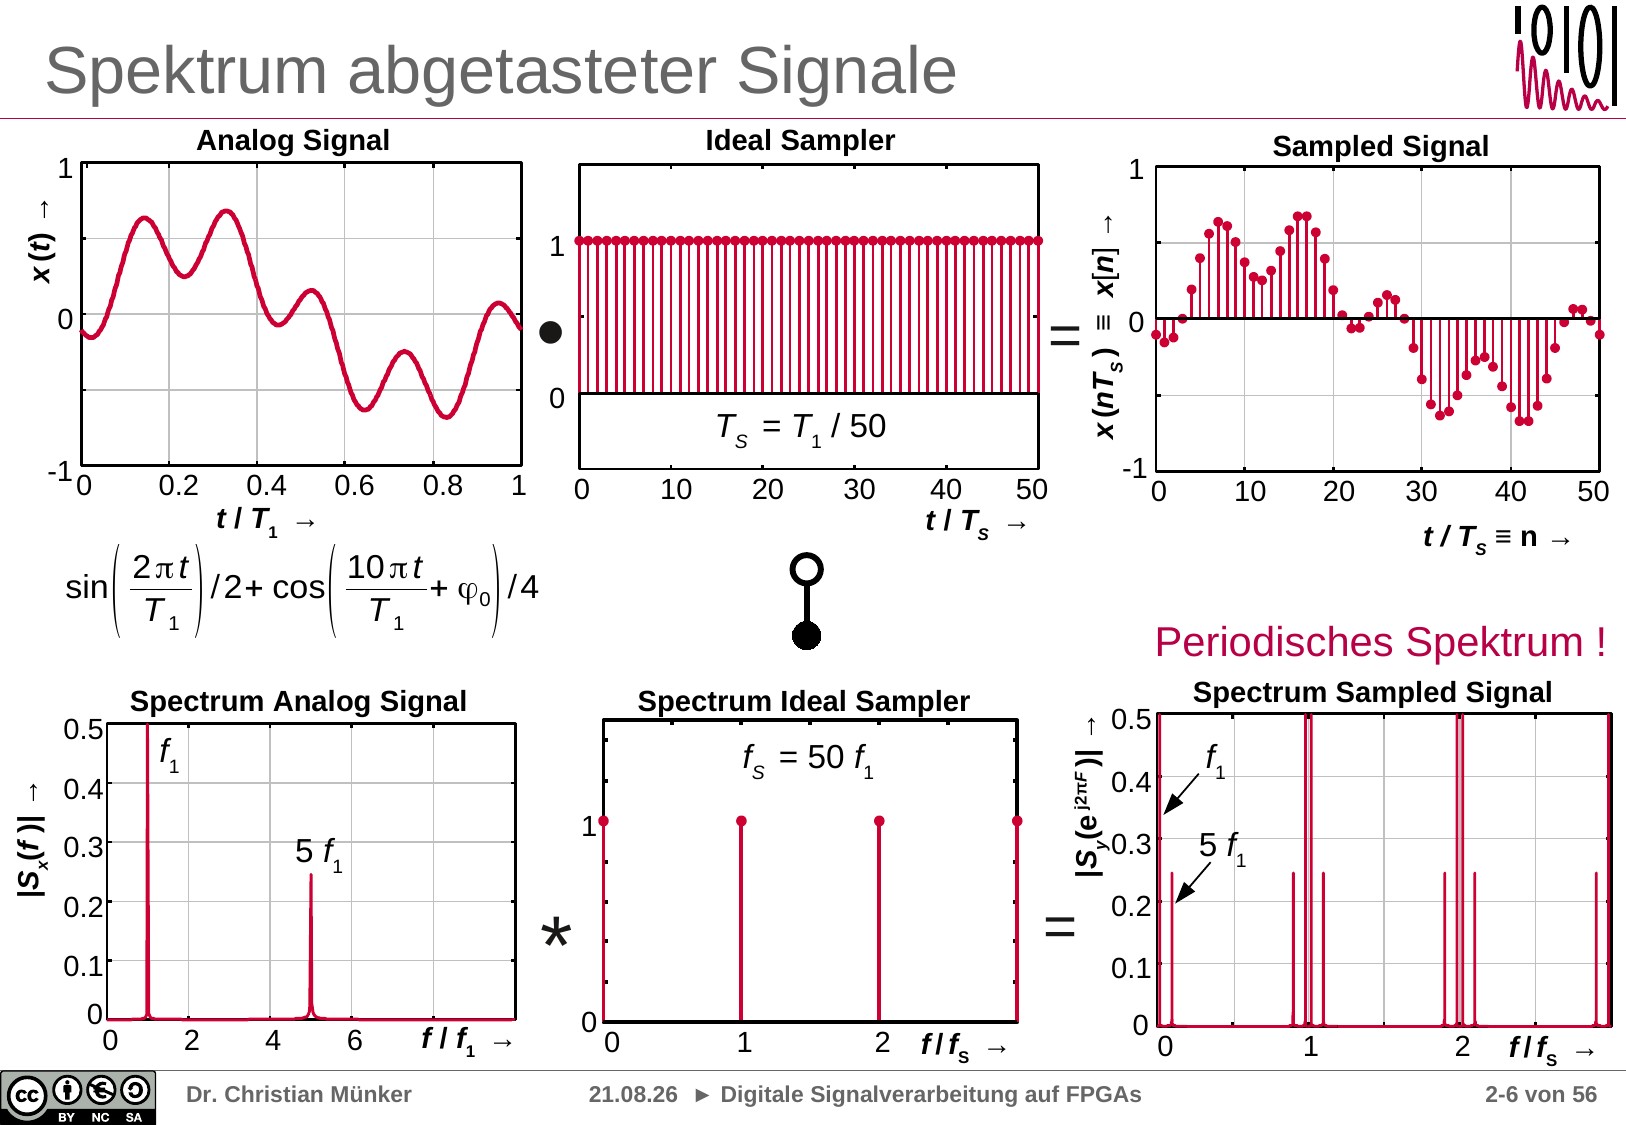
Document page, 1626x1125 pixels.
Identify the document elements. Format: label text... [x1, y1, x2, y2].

text_box f / fS → [920, 1027, 1028, 1069]
text_box [1170, 334, 1177, 342]
text_box t / T1 → [216, 502, 367, 532]
text_box 50 [1015, 472, 1051, 494]
text_box [685, 237, 693, 245]
text_box [1462, 371, 1470, 379]
text_box x (nTS ) ≡ x[n] → [1086, 180, 1128, 449]
text_box 1 [510, 469, 532, 490]
text_box [1596, 331, 1604, 339]
text_box [1400, 315, 1408, 323]
text_box [1436, 412, 1444, 420]
text_box [1472, 357, 1480, 365]
text_box = [1040, 295, 1086, 375]
text_box Spectrum Ideal Sampler [637, 685, 999, 718]
text_box [1543, 375, 1551, 383]
text_box [639, 237, 648, 245]
text_box 0.2 [108, 890, 116, 912]
text_box 20 [1322, 475, 1376, 497]
text_box Spectrum Sampled Signal [1192, 676, 1577, 709]
text_box [786, 237, 794, 245]
text_box 0 [604, 1025, 614, 1047]
text_box [1445, 407, 1453, 415]
text_box [1241, 258, 1249, 266]
text_box • [523, 277, 578, 386]
text_box f / fS → [1509, 1030, 1623, 1063]
text_box 2 [874, 1025, 885, 1047]
text_box Sampled Signal [1272, 129, 1512, 164]
text_box 0.3 [1158, 827, 1163, 850]
text_box [621, 237, 629, 245]
text_box 0 [86, 997, 106, 1018]
text_box -1 [83, 454, 95, 464]
text_box 0 [1150, 475, 1162, 497]
text_box [1232, 238, 1240, 246]
text_box 0 [574, 472, 612, 494]
text_box [1418, 375, 1426, 383]
text_box 0 [102, 1023, 112, 1044]
text_box = [1028, 885, 1093, 966]
text_box 30 [843, 472, 893, 494]
text_box [1338, 311, 1346, 319]
chart [59, 544, 546, 638]
text_box [979, 237, 987, 245]
text_box [896, 237, 904, 245]
text_box = [1033, 295, 1037, 315]
text_box 10 [660, 472, 706, 494]
text_box [1410, 344, 1417, 352]
text_box [649, 237, 666, 245]
text_box [575, 237, 583, 245]
text_box 1 [83, 164, 89, 189]
text_box [1205, 230, 1213, 238]
text_box 0.5 [63, 713, 116, 734]
text_box [713, 237, 721, 245]
text_box [1014, 817, 1021, 825]
text_box [924, 237, 932, 245]
text_box 10 [1234, 475, 1278, 497]
text_box [1303, 212, 1311, 220]
text_box [1250, 273, 1266, 284]
text_box [630, 237, 638, 245]
text_box 0.8 [422, 469, 485, 490]
text_box [722, 237, 730, 245]
text_box [1489, 363, 1497, 371]
text_box 1 [736, 1025, 747, 1047]
text_box 2 [1454, 1030, 1466, 1052]
text_box [1267, 267, 1275, 275]
text_box [832, 237, 840, 245]
text_box -1 [47, 454, 95, 473]
text_box [1188, 286, 1196, 293]
text_box [1507, 403, 1515, 411]
text_box 1 [1302, 1030, 1314, 1052]
text_box [1498, 382, 1506, 390]
text_box [1481, 353, 1489, 361]
text_box [1016, 237, 1024, 245]
text_box [960, 237, 969, 245]
text_box [906, 237, 914, 245]
text_box 0.3 [63, 831, 106, 852]
text_box [1578, 306, 1586, 314]
text_box Ideal Sampler [705, 124, 922, 166]
picture [1511, 0, 1624, 113]
text_box [1276, 247, 1284, 255]
text_box [1329, 286, 1337, 294]
text_box [1160, 338, 1168, 346]
text_box 1 [580, 810, 591, 832]
text_box 0.4 [1111, 765, 1156, 788]
text_box [859, 237, 868, 245]
text_box fS = 50 f1 [742, 738, 957, 785]
text_box 6 [346, 1023, 377, 1044]
text_box [1007, 237, 1015, 245]
text_box 0 [57, 303, 80, 325]
text_box [792, 621, 821, 650]
text_box [1551, 344, 1559, 352]
text_box |Sy(e j2πF )| → [1069, 708, 1103, 879]
text_box [933, 237, 941, 245]
text_box [814, 237, 822, 245]
title Spektrum abgetasteter Signale [44, 10, 1299, 137]
text_box [1569, 305, 1577, 313]
text_box [1294, 212, 1302, 220]
text_box [1214, 218, 1222, 226]
text_box 2 [183, 1023, 224, 1044]
text_box [1034, 237, 1042, 245]
text_box x (t) → [22, 149, 60, 284]
text_box 0.1 [1111, 952, 1156, 974]
text_box 0.1 [1158, 952, 1185, 974]
text_box 0 [1157, 1030, 1169, 1052]
text_box 0.4 [63, 772, 106, 793]
text_box [915, 237, 923, 245]
text_box 1 [549, 229, 578, 251]
text_box [1285, 226, 1293, 234]
text_box 0.3 [108, 831, 116, 852]
text_box 0 [108, 997, 119, 1018]
text_box 5 f1 [1198, 826, 1264, 874]
text_box 0.4 [246, 469, 308, 490]
text_box t / TS → [925, 504, 1040, 551]
text_box 0.5 [108, 725, 116, 734]
text_box 0 [1132, 1009, 1144, 1031]
text_box [738, 817, 745, 825]
text_box [768, 237, 776, 245]
text_box 0 [1128, 305, 1155, 327]
text_box [1365, 313, 1373, 321]
text_box [1312, 228, 1320, 236]
text_box [1223, 222, 1231, 230]
text_box 1 [60, 152, 89, 189]
text_box [1374, 299, 1382, 307]
text_box Periodisches Spektrum ! [1139, 611, 1623, 674]
text_box 0.6 [334, 469, 396, 490]
text_box [612, 237, 620, 245]
text_box t / TS ≡ n → [1423, 519, 1606, 560]
text_box 0.2 [158, 469, 219, 490]
text_box [1516, 417, 1523, 425]
text_box [1025, 237, 1033, 245]
text_box 0.4 [108, 772, 116, 793]
text_box [1152, 331, 1160, 339]
text_box [1321, 255, 1329, 263]
text_box = [1033, 318, 1037, 375]
text_box 1 [581, 229, 601, 251]
text_box -1 [1122, 452, 1163, 479]
text_box [1453, 391, 1461, 399]
text_box [805, 237, 813, 245]
text_box [1427, 400, 1435, 408]
text_box |Sx(f )| → [11, 744, 46, 899]
text_box [1534, 402, 1542, 410]
text_box f1 [1205, 738, 1242, 785]
text_box [593, 237, 602, 245]
text_box 0.5 [1158, 715, 1185, 725]
text_box 0 [581, 382, 585, 404]
text_box [1383, 291, 1391, 299]
text_box f1 [159, 732, 195, 779]
text_box [1560, 318, 1568, 326]
text_box [841, 237, 858, 245]
text_box [1391, 296, 1399, 304]
text_box [1179, 315, 1187, 323]
text_box Analog Signal [196, 124, 402, 157]
text_box Spectrum Analog Signal [129, 685, 491, 718]
text_box 40 [1494, 475, 1529, 497]
text_box 20 [751, 472, 799, 494]
text_box f / f1 → [421, 1021, 540, 1063]
text_box [667, 237, 675, 245]
text_box 0.4 [1158, 765, 1185, 788]
text_box [603, 237, 611, 245]
text_box 4 [265, 1023, 294, 1044]
text_box 0.1 [108, 949, 116, 971]
text_box [878, 237, 886, 245]
text_box 0.3 [1111, 827, 1156, 850]
text_box * [525, 891, 588, 1000]
text_box [1525, 417, 1533, 425]
text_box [970, 237, 978, 245]
text_box [777, 237, 785, 245]
text_box 1 [1128, 152, 1163, 174]
text_box [584, 237, 592, 245]
text_box [795, 237, 803, 245]
text_box [997, 237, 1005, 245]
text_box [876, 817, 883, 825]
text_box -1 [1157, 452, 1163, 470]
text_box [988, 237, 996, 245]
text_box 0.2 [1158, 890, 1185, 912]
text_box 0.5 [1111, 702, 1185, 725]
text_box [694, 237, 702, 245]
text_box [740, 237, 749, 245]
text_box [869, 237, 877, 245]
text_box 0.2 [63, 890, 106, 912]
text_box [1587, 317, 1595, 325]
text_box [1196, 254, 1204, 262]
text_box 5 f1 [295, 832, 361, 879]
text_box [887, 237, 895, 245]
text_box 0 [1157, 305, 1163, 327]
text_box [823, 237, 831, 245]
text_box 50 [1577, 475, 1613, 497]
text_box [942, 237, 959, 245]
text_box 0 [83, 303, 95, 325]
text_box 0 [76, 469, 101, 490]
text_box 0.2 [1111, 890, 1156, 912]
text_box [600, 817, 607, 825]
text_box [750, 237, 767, 245]
text_box [731, 237, 739, 245]
text_box [1356, 324, 1364, 332]
text_box [1347, 324, 1355, 332]
text_box 30 [1405, 475, 1471, 497]
text_box 0.1 [63, 949, 106, 971]
text_box 40 [929, 472, 965, 494]
text_box [676, 237, 684, 245]
text_box 0 [580, 1005, 591, 1027]
text_box 0 [549, 382, 578, 404]
text_box [704, 237, 712, 245]
text_box TS = T1 / 50 [714, 407, 929, 454]
